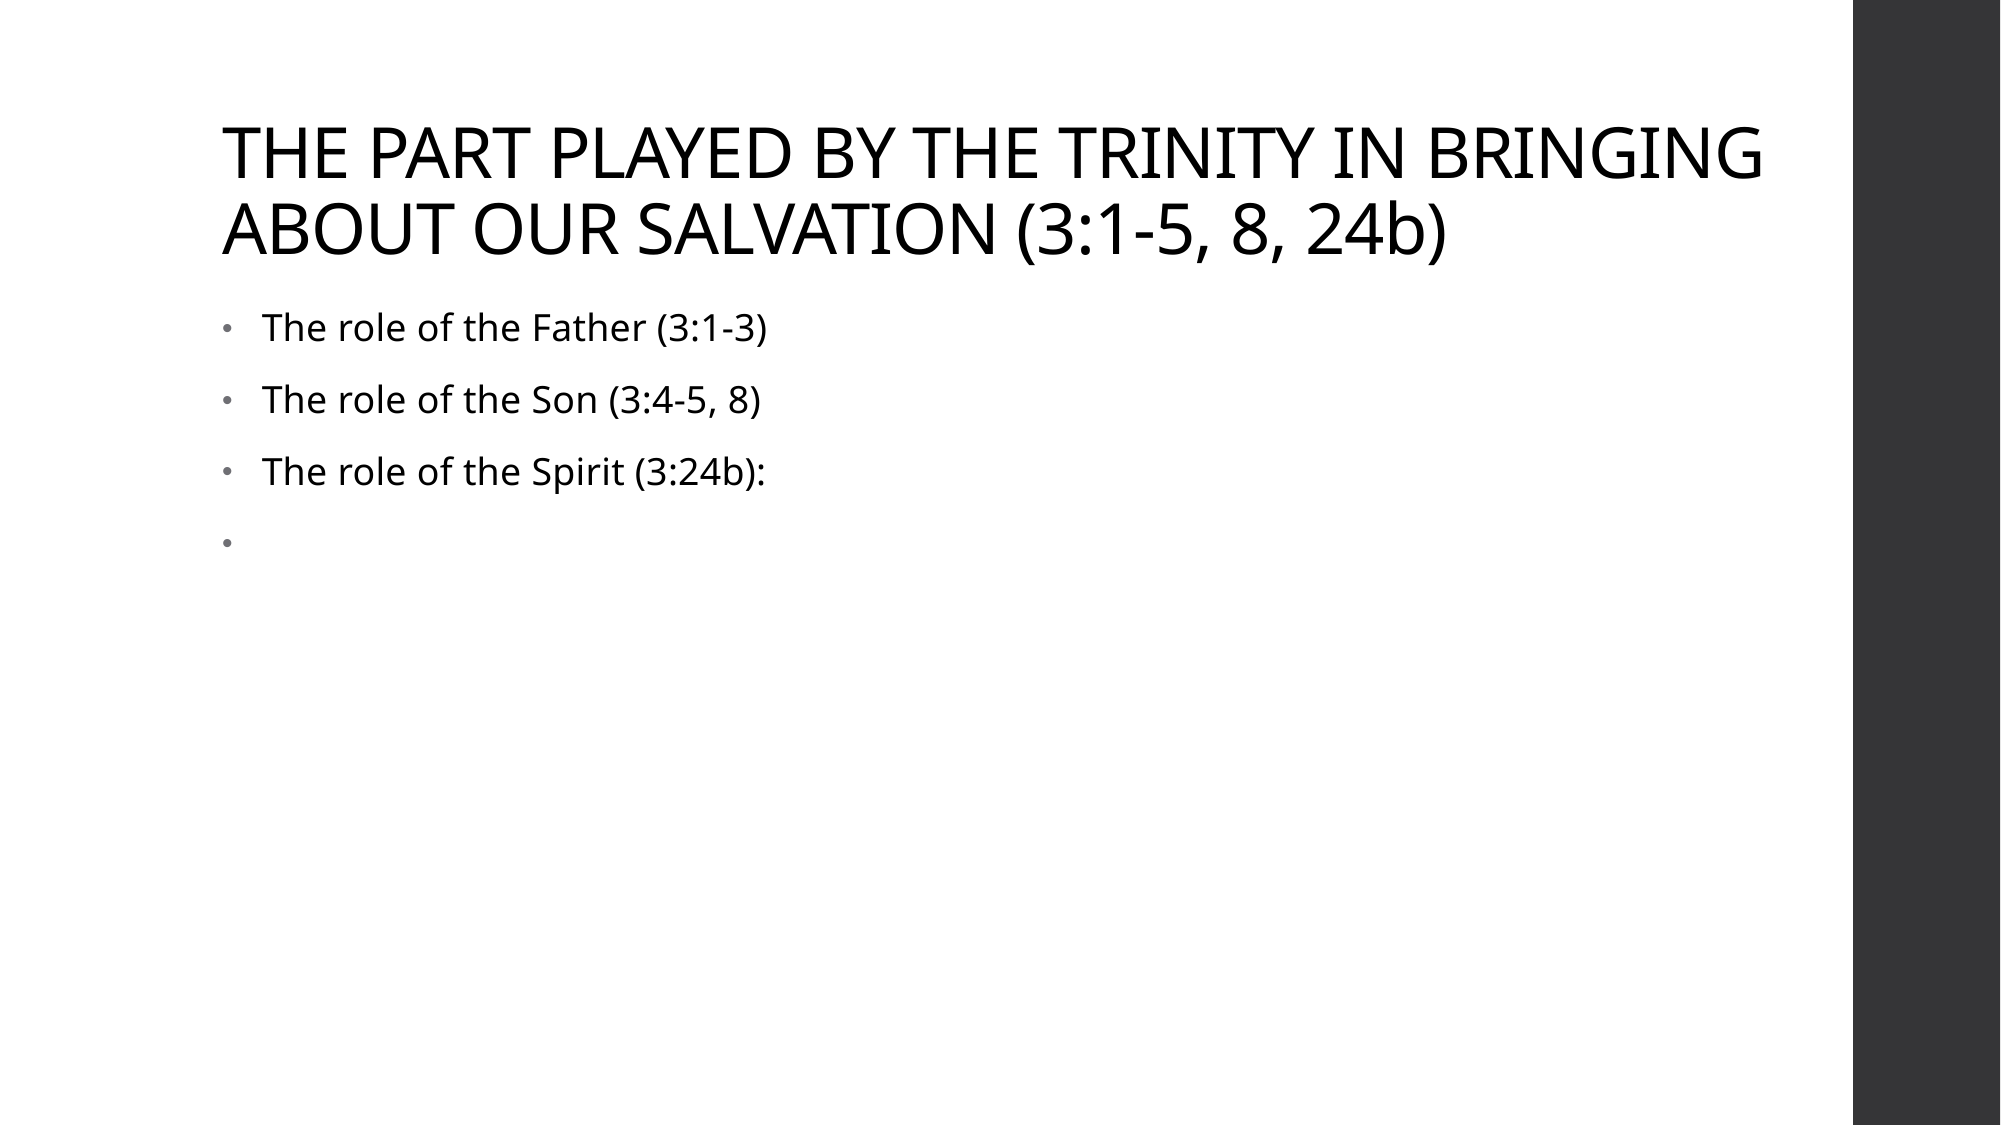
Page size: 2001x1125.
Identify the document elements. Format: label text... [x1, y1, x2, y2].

list The role of the Father (3:1-3) The role of the Son (3:4-5, 8) The role of the Spirit (3:24b): [206, 299, 1617, 1014]
title THE PART PLAYED BY THE TRINITY IN BRINGING ABOUT OUR SALVATION (3:1-5, 8, 24b) [206, 60, 1797, 278]
